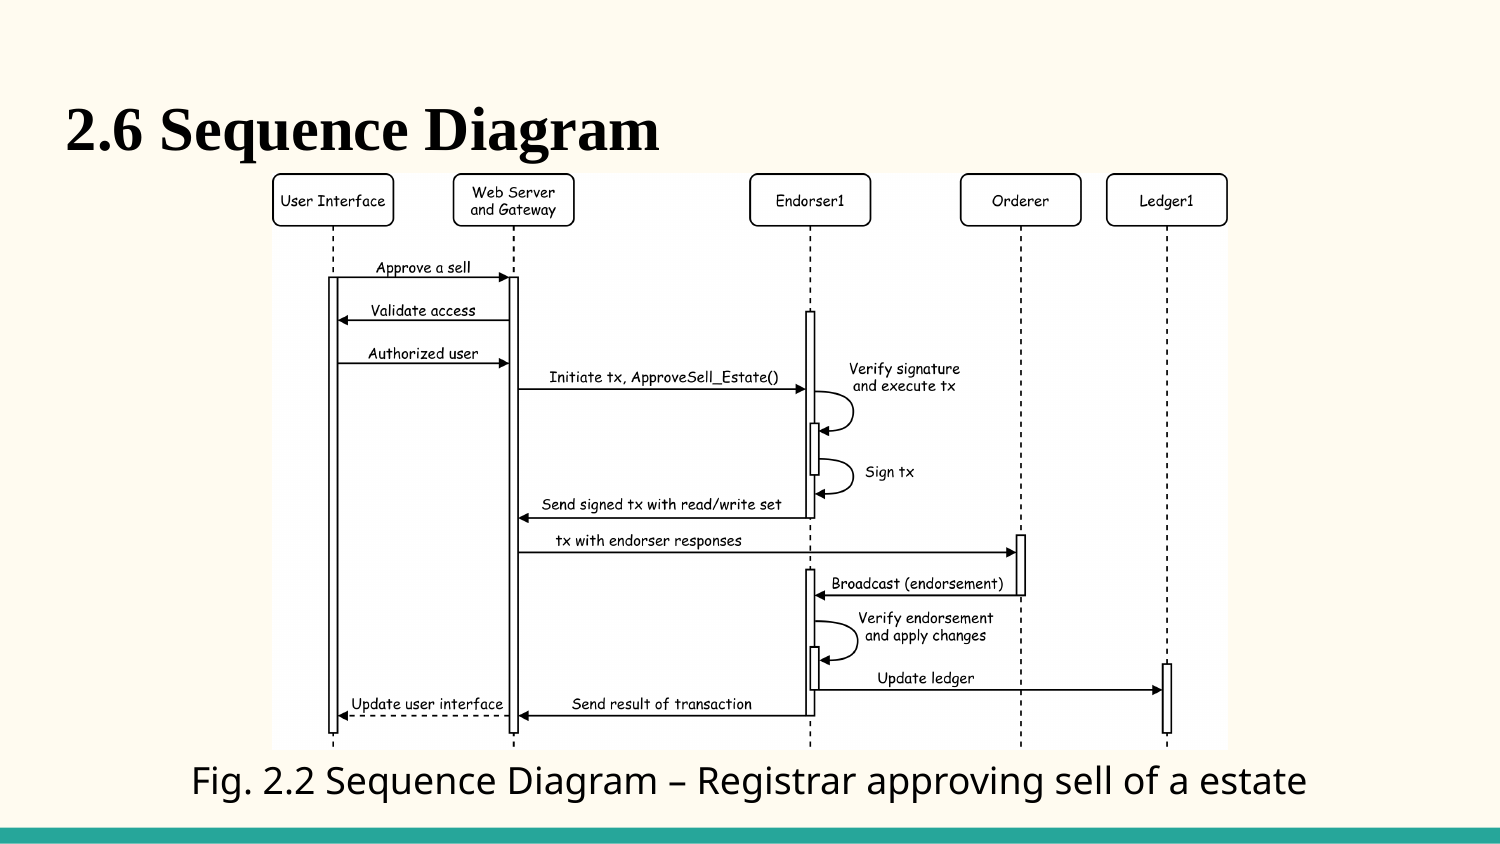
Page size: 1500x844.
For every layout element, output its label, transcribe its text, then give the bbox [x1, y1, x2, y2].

text_box 2.6 Sequence Diagram [51, 72, 1449, 174]
picture [272, 173, 1228, 749]
text_box Fig. 2.2 Sequence Diagram – Registrar approving sell of a estate [51, 749, 1449, 810]
